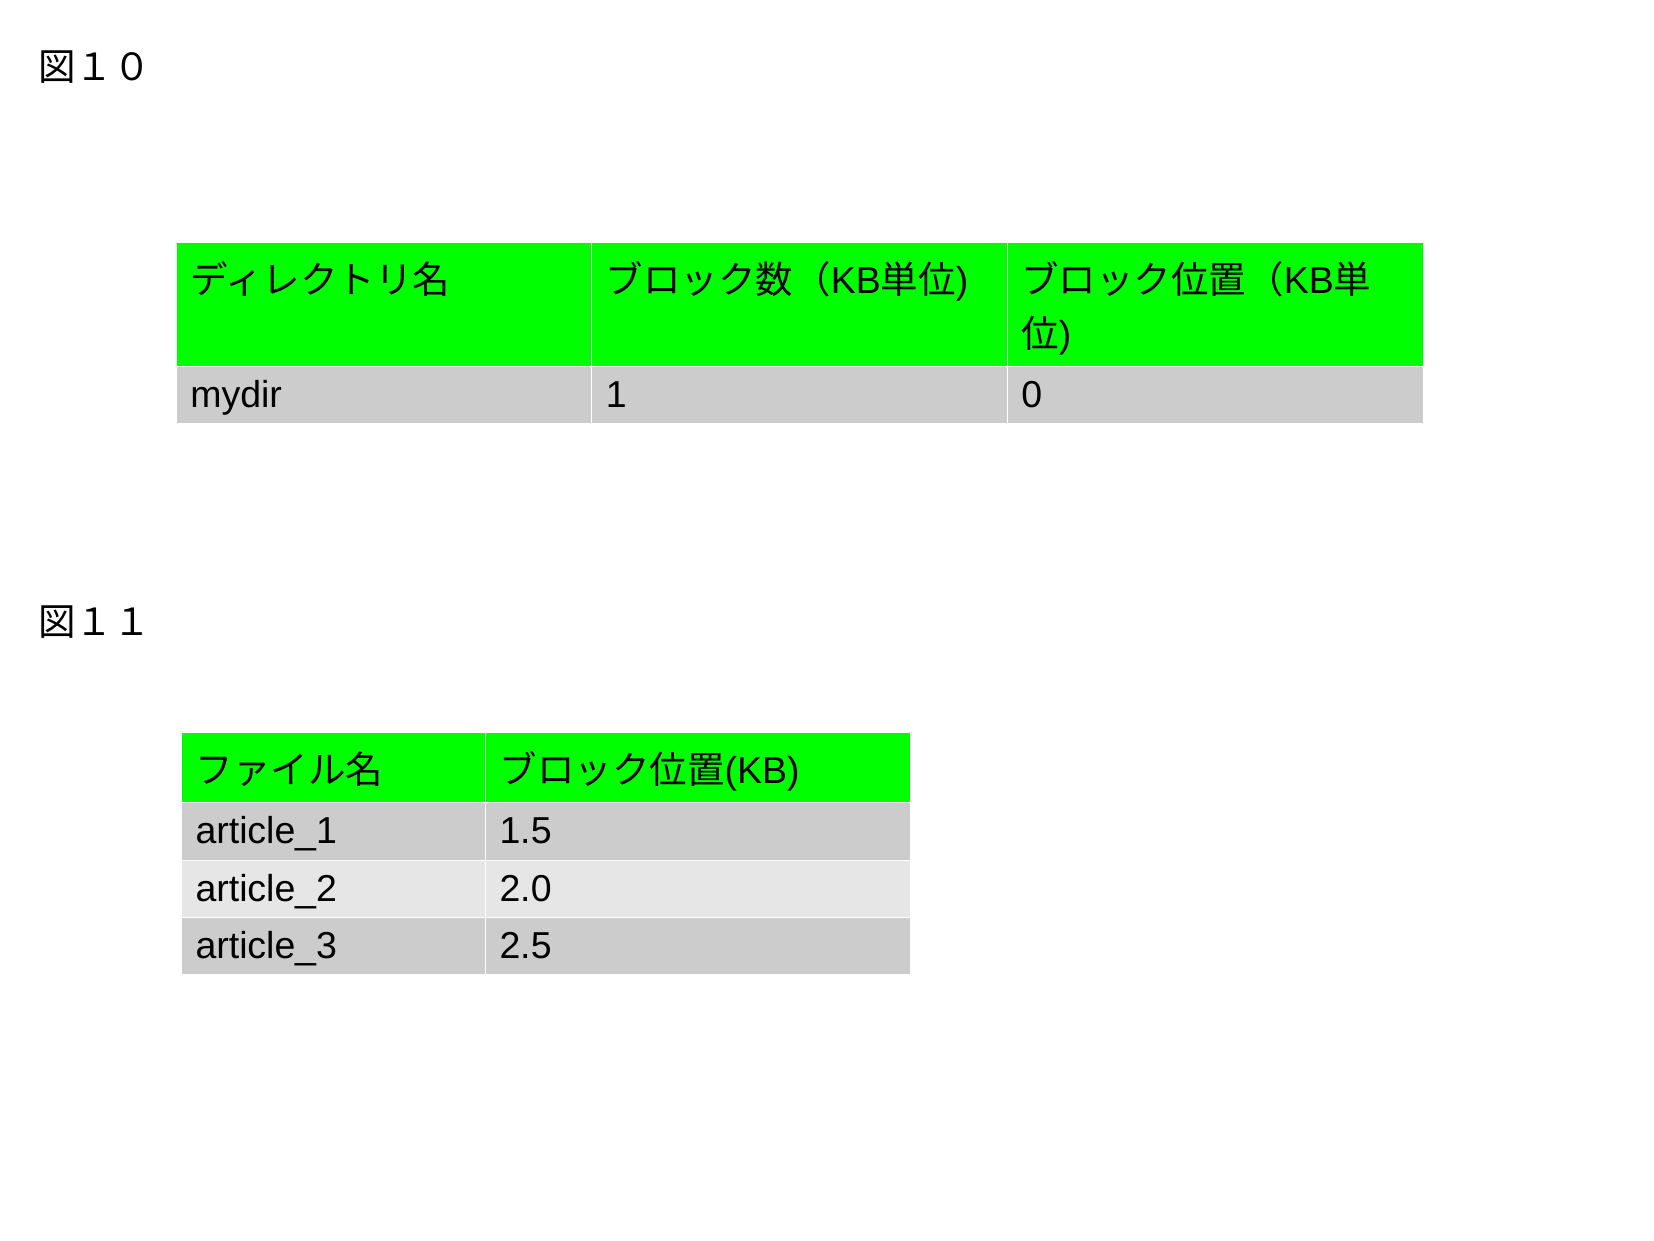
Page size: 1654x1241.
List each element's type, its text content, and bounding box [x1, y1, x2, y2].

text_box 図１１ [23, 584, 266, 637]
table_header ブロック位置(KB) [486, 733, 910, 802]
table_cell 2.0 [486, 861, 910, 917]
table_cell article_3 [182, 918, 485, 974]
table_cell article_1 [182, 803, 485, 860]
text_box 図１０ [23, 29, 296, 82]
table_cell 2.5 [486, 918, 910, 974]
table_cell article_2 [182, 861, 485, 917]
table_cell mydir [177, 367, 591, 423]
table_header ファイル名 [182, 733, 485, 802]
table_header ブロック数（KB単位) [592, 243, 1007, 366]
table_cell 0 [1008, 367, 1423, 423]
table_header ブロック位置（KB単位) [1008, 243, 1423, 366]
table_cell 1.5 [486, 803, 910, 860]
table_cell 1 [592, 367, 1007, 423]
table_header ディレクトリ名 [177, 243, 591, 366]
